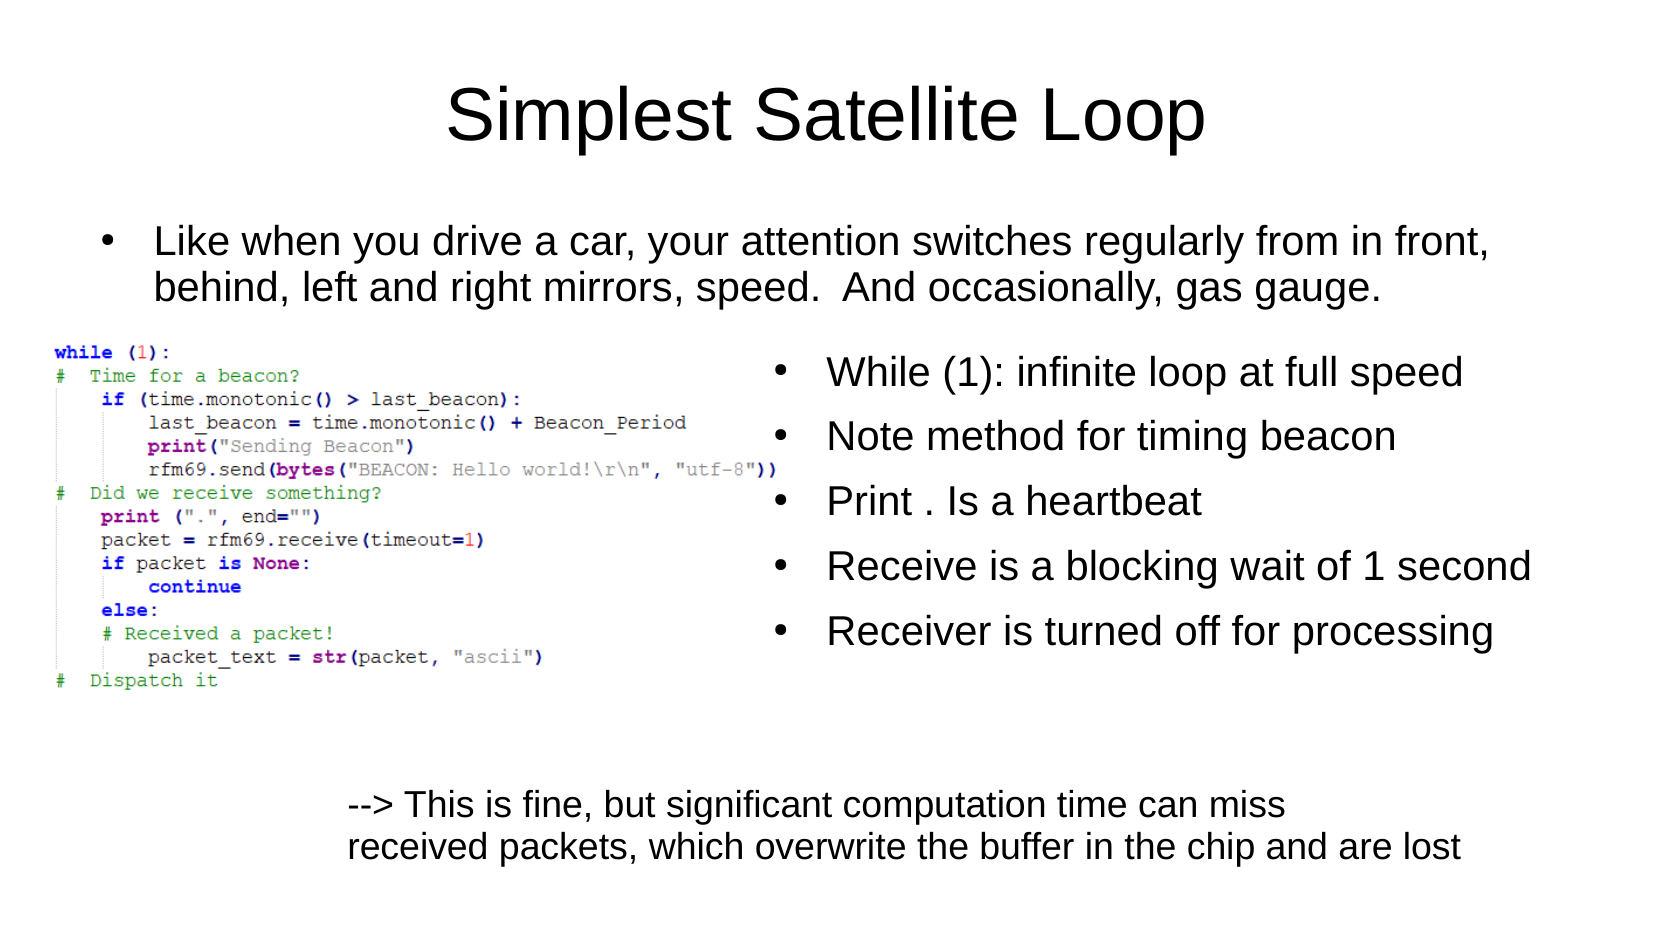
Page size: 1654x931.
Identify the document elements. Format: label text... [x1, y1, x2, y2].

title Simplest Satellite Loop [82, 37, 1571, 193]
picture [50, 342, 781, 691]
list Like when you drive a car, your attention switches regularly from in front, behind, left and right mirrors, speed. And occasionally, gas gauge. [82, 217, 1571, 330]
text_box --> This is fine, but significant computation time can miss received packets, which overwrite the buffer in the chip and are lost [332, 775, 1477, 875]
list While (1): infinite loop at full speed Note method for timing beacon Print . Is a heartbeat Receive is a blocking wait of 1 second Receiver is turned off for processing [755, 348, 1550, 806]
